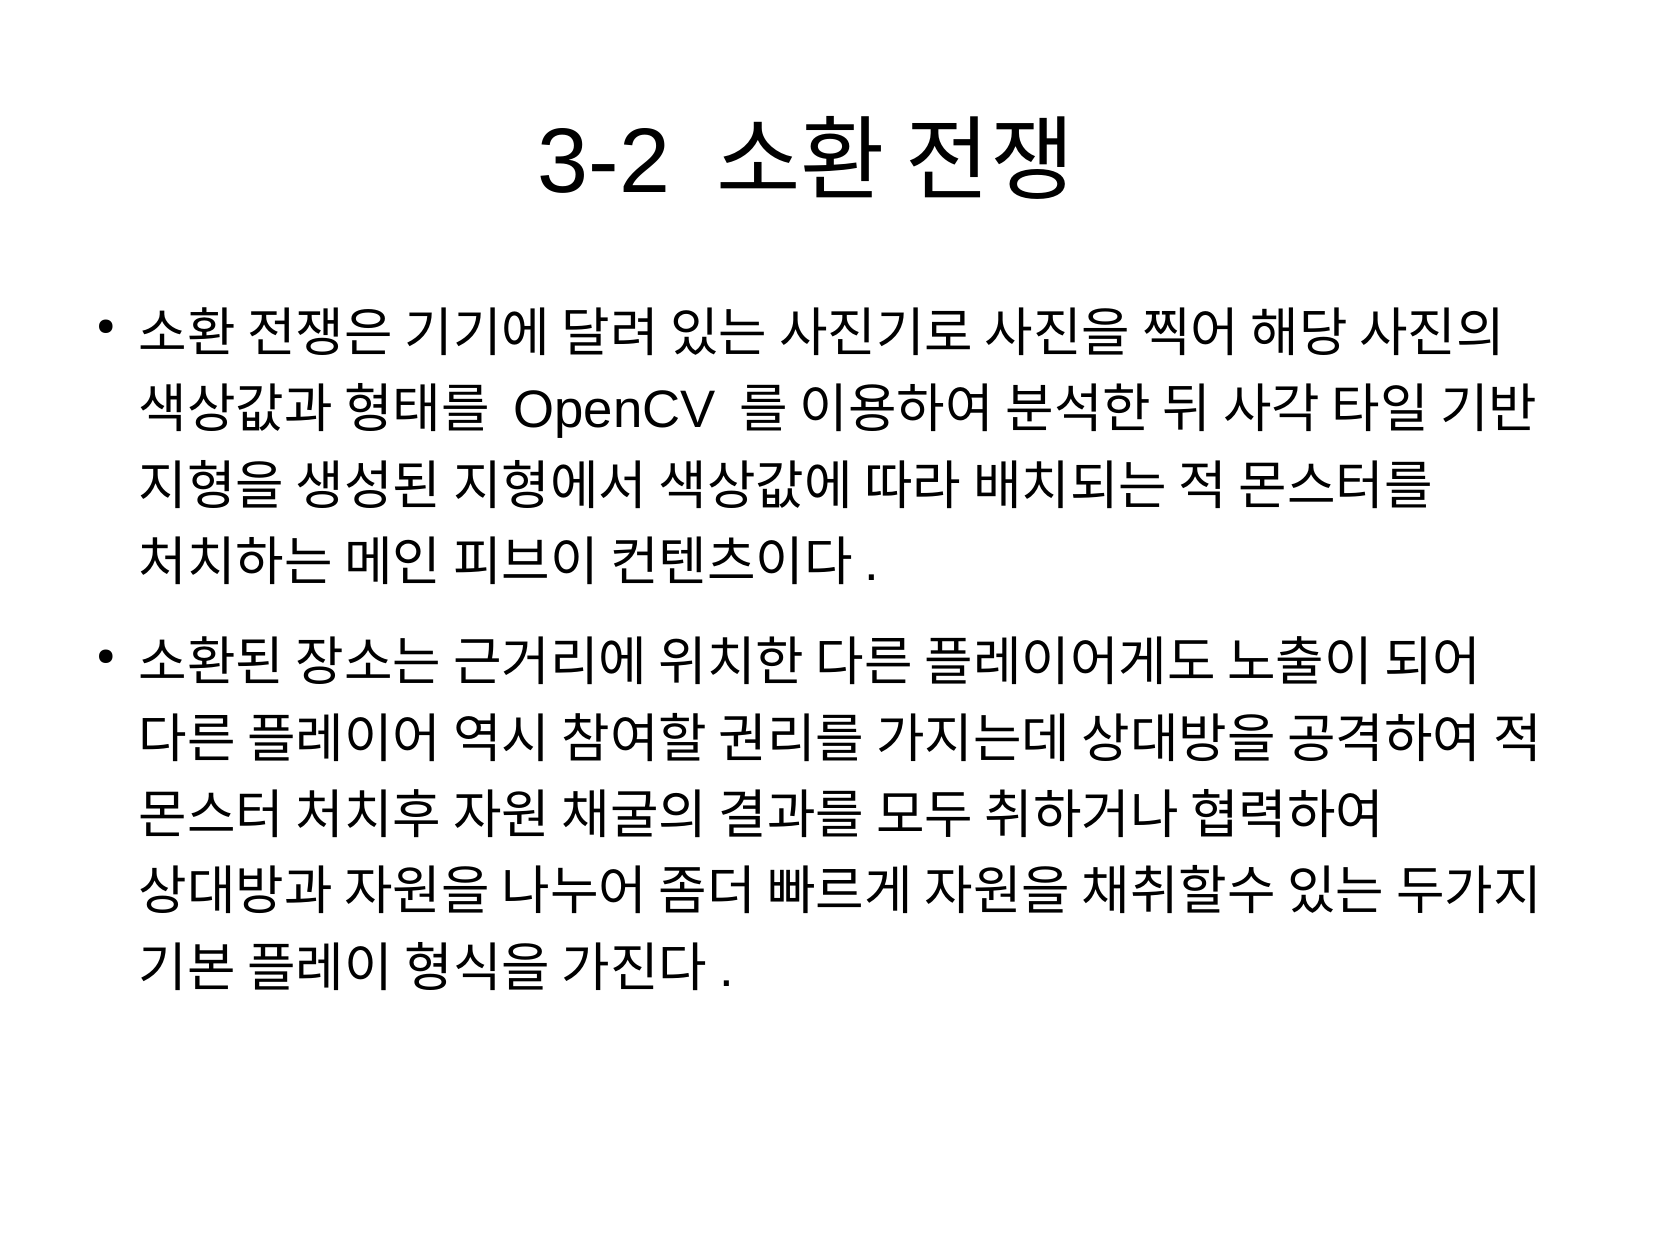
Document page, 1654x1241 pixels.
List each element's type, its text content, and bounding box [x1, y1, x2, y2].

list 소환 전쟁은 기기에 달려 있는 사진기로 사진을 찍어 해당 사진의 색상값과 형태를 OpenCV 를 이용하여 분석한 뒤 사각 타일 기반 지형을 생성된 지형에서 색상값에 따라 배치되는 적 몬스터를 처치하는 메인 피브이 컨텐츠이다. 소환된 장소는 근거리에 위치한 다른 플레이어게도 노출이 되어 다른 플레이어 역시 참여할 권리를 가지는데 상대방을 공격하여 적 몬스터 처치후 자원 채굴의 결과를 모두 취하거나 협력하여 상대방과 자원을 나누어 좀더 빠르게 자원을 채취할수 있는 두가지 기본 플레이 형식을 가진다. [82, 290, 1571, 1010]
title 3-2 소환 전쟁 [82, 49, 1571, 257]
